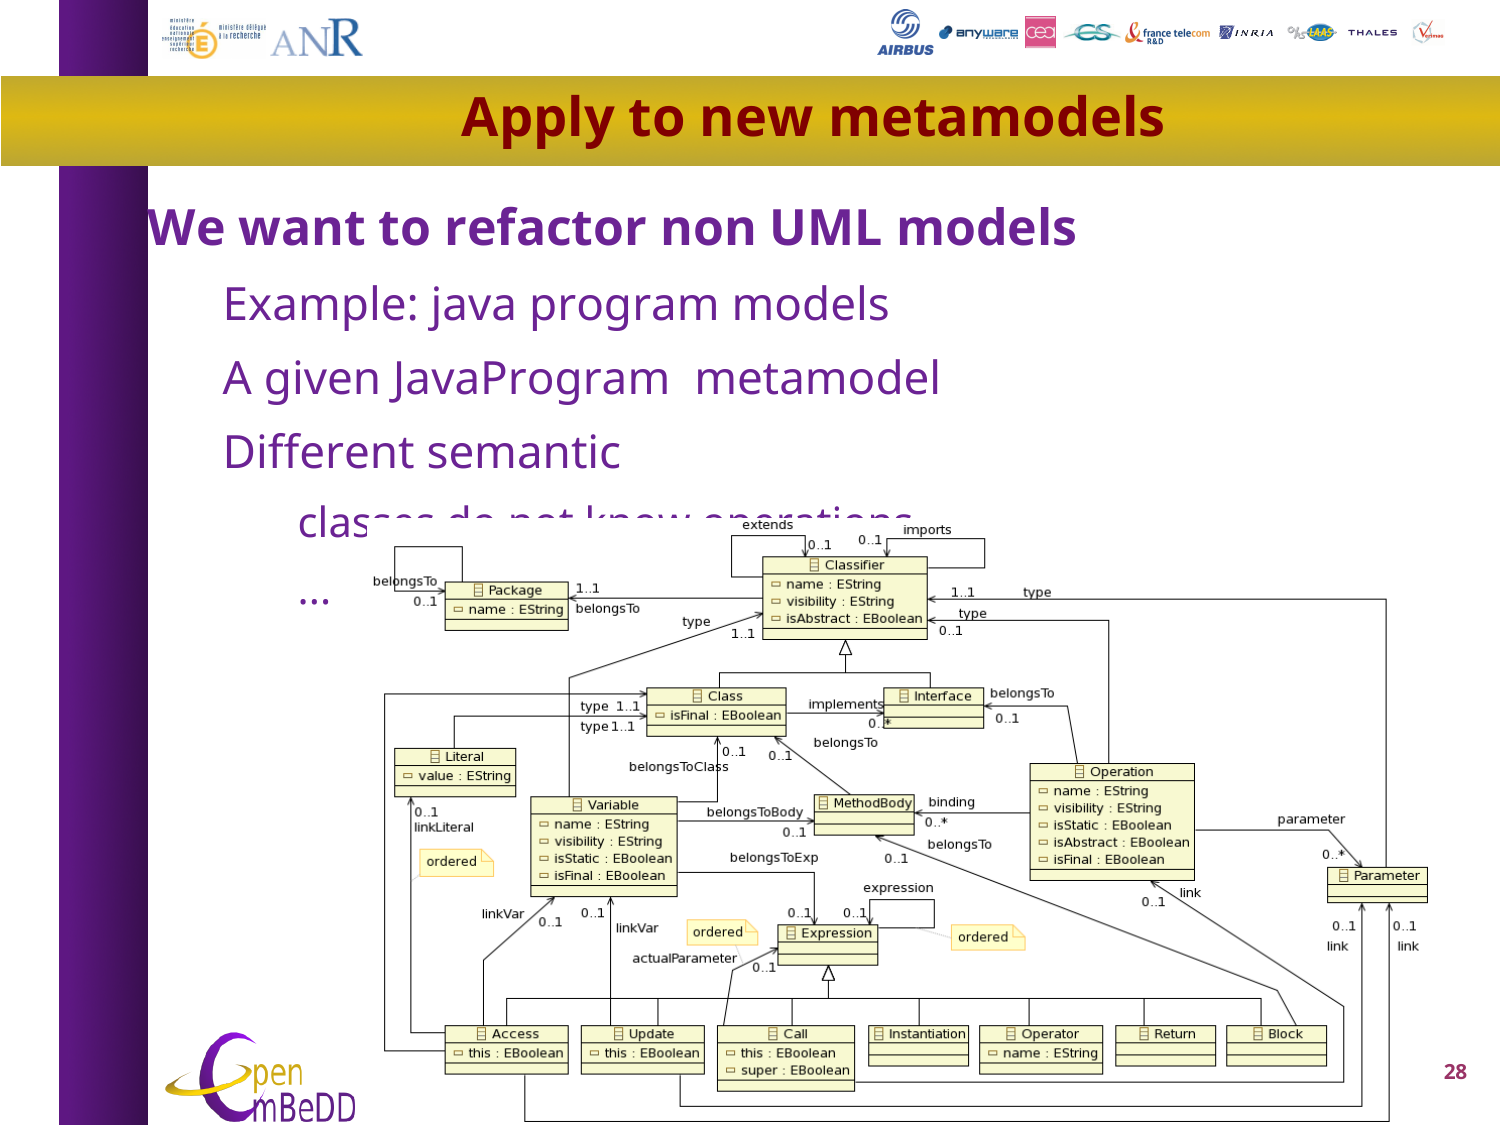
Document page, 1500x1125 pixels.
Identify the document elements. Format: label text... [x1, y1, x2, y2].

picture [1, 0, 1500, 1125]
picture [162, 18, 266, 59]
picture [270, 18, 363, 57]
title Apply to new metamodels [147, 66, 1481, 164]
picture [367, 518, 1431, 1125]
list We want to refactor non UML models Example: java program models A given JavaProgram metamodel Different semantic classes do not know operations ... [147, 191, 1488, 562]
picture [165, 1032, 355, 1122]
picture [877, 9, 1445, 55]
